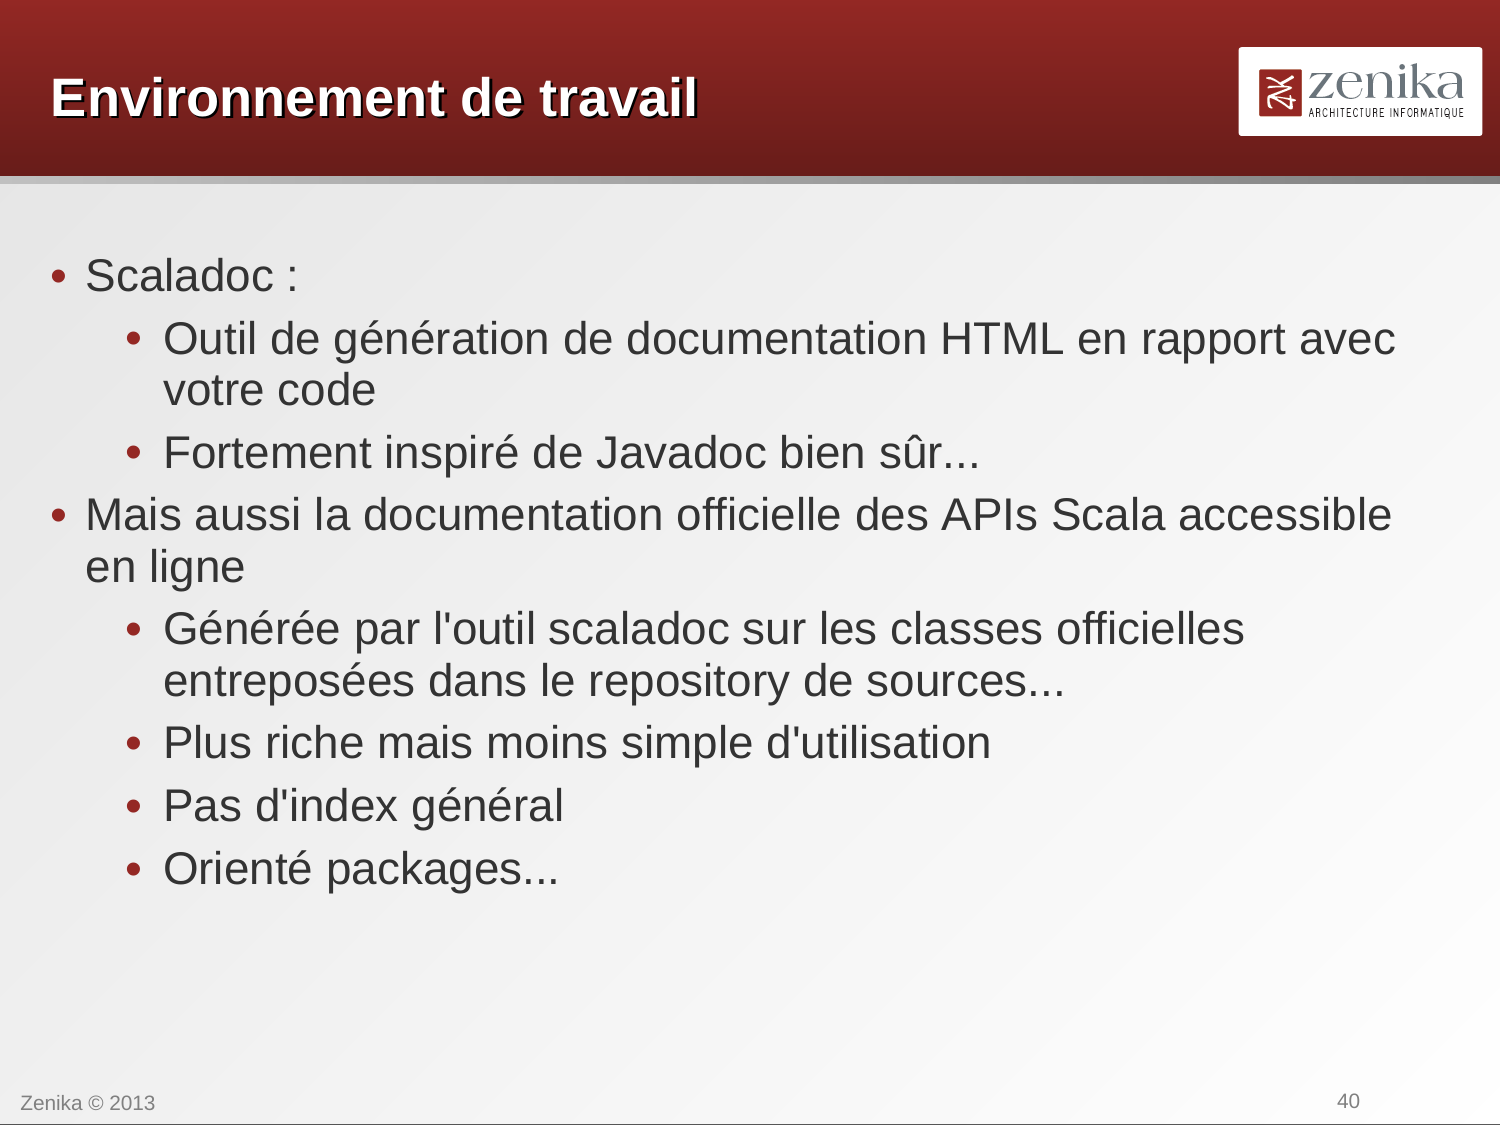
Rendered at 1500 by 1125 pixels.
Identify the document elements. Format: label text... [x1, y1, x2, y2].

list Scaladoc : Outil de génération de documentation HTML en rapport avec votre code Fortement inspiré de Javadoc bien sûr... Mais aussi la documentation officielle des APIs Scala accessible en ligne Générée par l'outil scaladoc sur les classes officielles entreposées dans le repository de sources... Plus riche mais moins simple d'utilisation Pas d'index général Orienté packages... [50, 249, 1435, 1079]
picture [1257, 58, 1464, 125]
title Environnement de travail [50, 15, 1206, 180]
